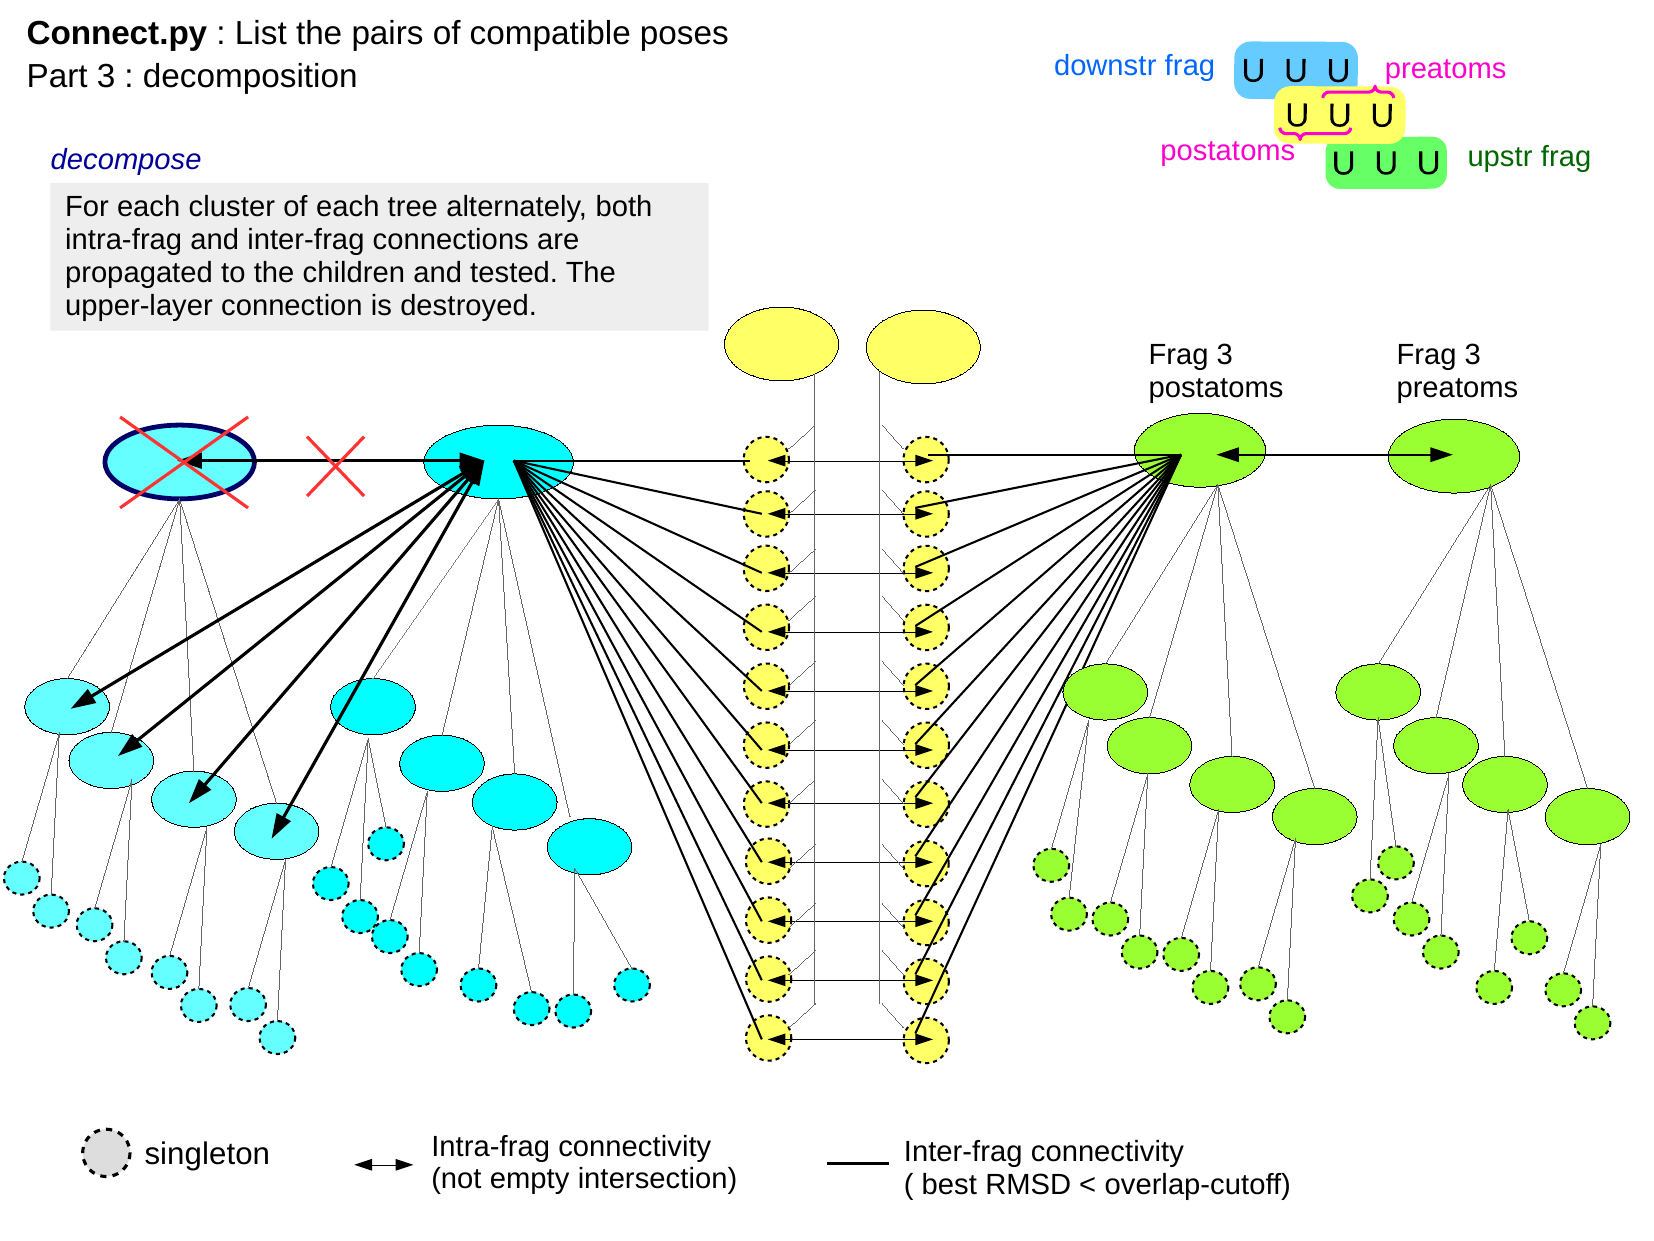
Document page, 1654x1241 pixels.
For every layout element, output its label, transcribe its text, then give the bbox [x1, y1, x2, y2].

text_box [1378, 846, 1414, 880]
text_box [903, 436, 949, 483]
text_box [259, 1021, 296, 1055]
text_box [903, 781, 949, 827]
text_box [933, 915, 949, 945]
text_box [931, 970, 949, 1004]
text_box [530, 462, 574, 471]
text_box [104, 431, 180, 493]
text_box [903, 663, 935, 691]
text_box preatoms [1370, 44, 1522, 93]
text_box [935, 861, 949, 885]
text_box [424, 425, 574, 499]
text_box U U U [1325, 136, 1447, 189]
text_box [903, 959, 921, 980]
text_box [940, 809, 949, 823]
text_box [547, 818, 632, 875]
text_box [1192, 970, 1229, 1004]
text_box postatoms [1145, 126, 1323, 178]
text_box [743, 663, 790, 709]
text_box [743, 781, 790, 827]
text_box [401, 953, 438, 987]
text_box [903, 841, 923, 862]
text_box [460, 968, 497, 1002]
text_box [536, 478, 551, 490]
text_box [459, 482, 469, 495]
text_box [342, 900, 408, 954]
text_box [1121, 935, 1158, 969]
text_box [234, 803, 319, 860]
text_box [197, 462, 255, 491]
text_box [904, 611, 949, 651]
text_box [903, 545, 943, 573]
text_box Frag 3 postatoms [1133, 330, 1300, 412]
text_box [368, 827, 404, 861]
text_box [1240, 967, 1276, 1001]
text_box [513, 992, 550, 1026]
text_box [724, 307, 839, 381]
text_box [743, 604, 790, 650]
text_box [1146, 465, 1161, 474]
text_box [903, 781, 925, 803]
text_box [904, 556, 949, 592]
text_box [745, 897, 792, 943]
text_box [745, 838, 792, 884]
text_box [202, 434, 255, 459]
text_box [743, 491, 789, 537]
text_box [24, 678, 110, 735]
text_box [312, 866, 349, 901]
text_box [1422, 935, 1459, 969]
text_box [1545, 788, 1630, 845]
text_box [903, 491, 944, 514]
text_box [866, 310, 981, 384]
text_box [1189, 756, 1275, 813]
text_box [903, 899, 946, 946]
text_box [1135, 456, 1164, 462]
text_box [423, 462, 460, 485]
text_box [1163, 937, 1200, 971]
text_box [904, 667, 949, 709]
text_box U U U [1252, 41, 1358, 100]
text_box [444, 481, 455, 489]
text_box [180, 988, 217, 1022]
text_box Frag 3 preatoms [1381, 330, 1536, 412]
text_box [1511, 921, 1548, 955]
text_box Inter-frag connectivity ( best RMSD < overlap-cutoff) [889, 1128, 1307, 1209]
text_box [903, 958, 944, 1005]
text_box [903, 1018, 920, 1039]
text_box [142, 425, 224, 458]
text_box [903, 900, 922, 921]
text_box [1574, 1006, 1611, 1040]
text_box [68, 732, 154, 789]
text_box [1393, 902, 1430, 936]
text_box [33, 894, 69, 928]
text_box [1393, 717, 1479, 774]
text_box [1476, 970, 1513, 1004]
text_box [743, 545, 789, 592]
text_box [903, 722, 932, 750]
text_box [1139, 460, 1163, 469]
text_box [151, 955, 188, 989]
text_box U U U [1273, 86, 1406, 144]
text_box [1051, 897, 1087, 931]
text_box [746, 1015, 792, 1061]
text_box [1107, 717, 1192, 774]
text_box [1092, 902, 1129, 936]
text_box [3, 861, 40, 895]
text_box [1269, 1000, 1306, 1034]
text_box [743, 722, 790, 768]
text_box [1033, 848, 1070, 882]
text_box [1388, 419, 1520, 494]
text_box [904, 724, 949, 768]
text_box [399, 735, 485, 792]
text_box [903, 841, 948, 887]
text_box [472, 773, 558, 831]
text_box [903, 503, 949, 537]
text_box [330, 680, 358, 720]
text_box [1062, 663, 1148, 721]
text_box [533, 471, 560, 487]
text_box [743, 436, 789, 483]
text_box Connect.py : List the pairs of compatible poses Part 3 : decomposition [11, 7, 886, 107]
text_box [903, 604, 939, 632]
text_box [614, 968, 650, 1002]
text_box [151, 770, 237, 828]
text_box singleton [129, 1129, 319, 1179]
text_box [1335, 663, 1421, 721]
text_box [105, 941, 142, 975]
text_box [1352, 879, 1388, 913]
text_box [537, 485, 544, 492]
text_box [531, 466, 570, 481]
text_box [555, 994, 592, 1028]
text_box decompose [35, 135, 249, 184]
text_box [230, 988, 266, 1022]
text_box [451, 479, 465, 492]
text_box [903, 1017, 949, 1064]
text_box [76, 908, 113, 942]
text_box For each cluster of each tree alternately, both intra-frag and inter-frag connections are propagated to the children and tested. The upper-layer connection is destroyed. [50, 183, 709, 331]
text_box downstr frag [1039, 41, 1252, 122]
text_box [1134, 413, 1266, 488]
text_box [1462, 756, 1548, 813]
text_box [143, 466, 222, 499]
text_box [1545, 973, 1582, 1007]
text_box [339, 678, 416, 735]
text_box [746, 956, 792, 1002]
text_box [82, 1129, 130, 1177]
text_box Intra-frag connectivity (not empty intersection) [416, 1122, 753, 1203]
text_box [1272, 788, 1358, 845]
text_box upstr frag [1452, 132, 1630, 184]
